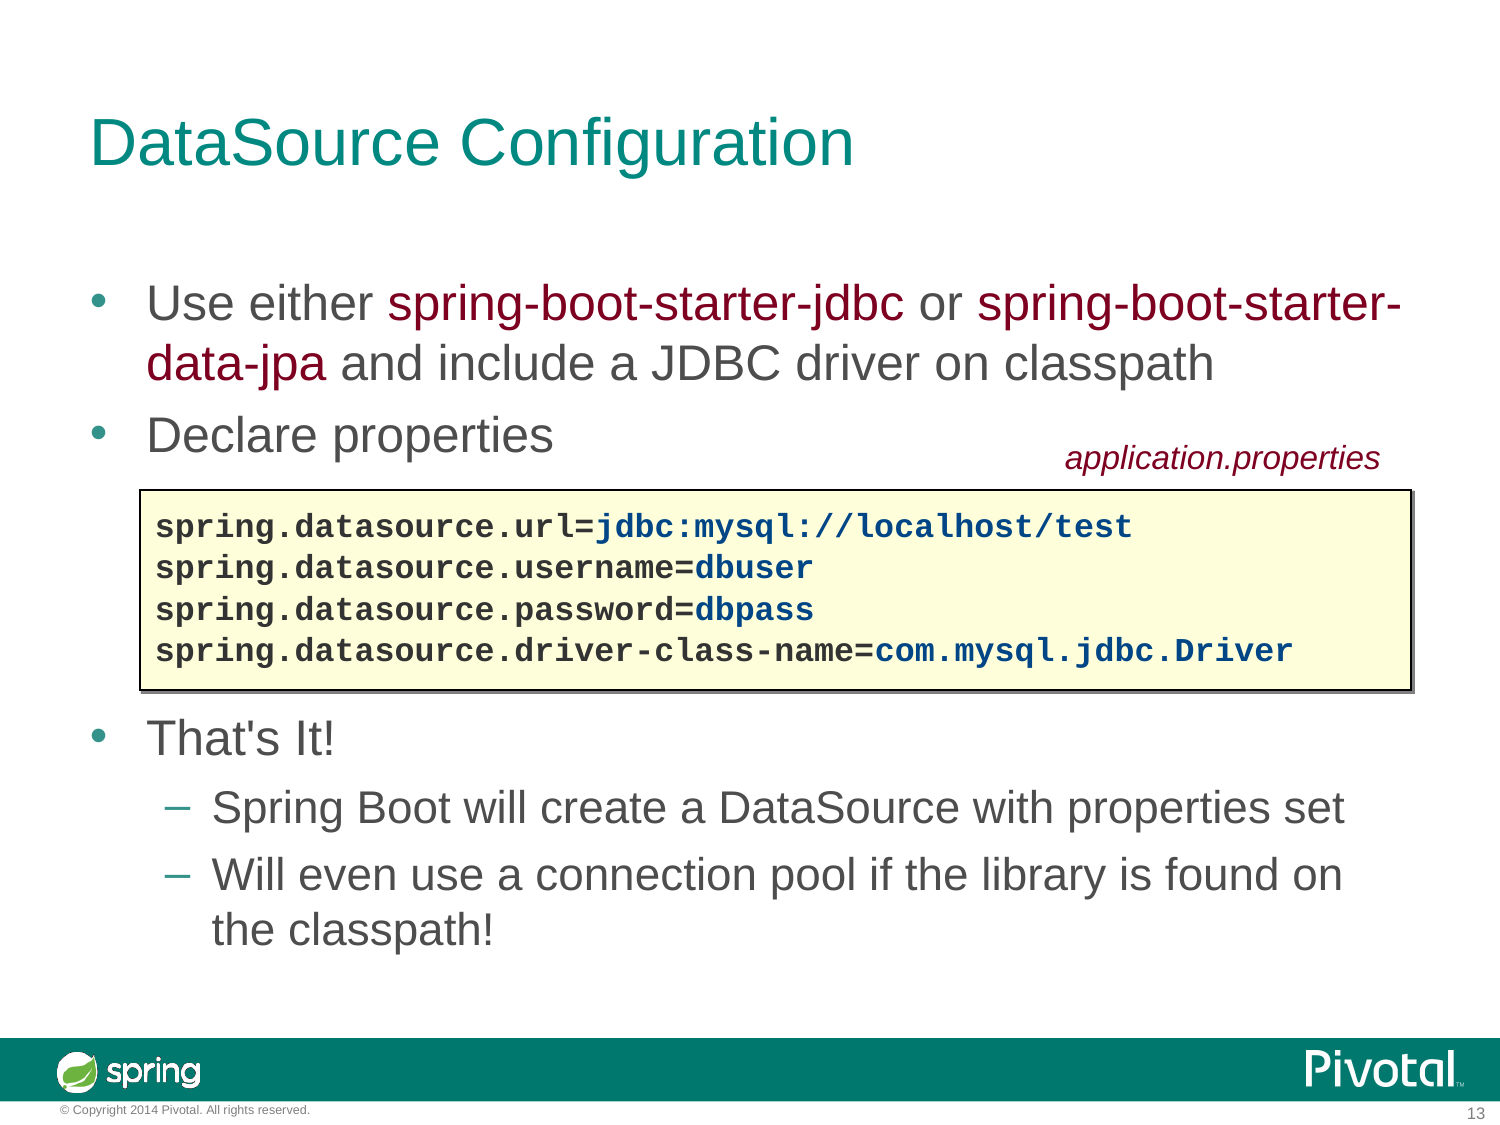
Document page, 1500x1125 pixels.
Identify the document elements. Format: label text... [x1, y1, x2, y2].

title DataSource Configuration [75, 45, 1426, 233]
text_box spring.datasource.url=jdbc:mysql://localhost/test spring.datasource.username=dbuser spring.datasource.password=dbpass spring.datasource.driver-class-name=com.mysql.jdbc.Driver [139, 490, 1412, 691]
picture [32, 1041, 210, 1103]
picture [1306, 1050, 1464, 1087]
list Use either spring-boot-starter-jdbc or spring-boot-starter-data-jpa and include a JDBC driver on classpath Declare properties That's It! Spring Boot will create a DataSource with properties set Will even use a connection pool if the library is found on the classpath! [75, 262, 1426, 1005]
text_box application.properties [1050, 429, 1415, 484]
